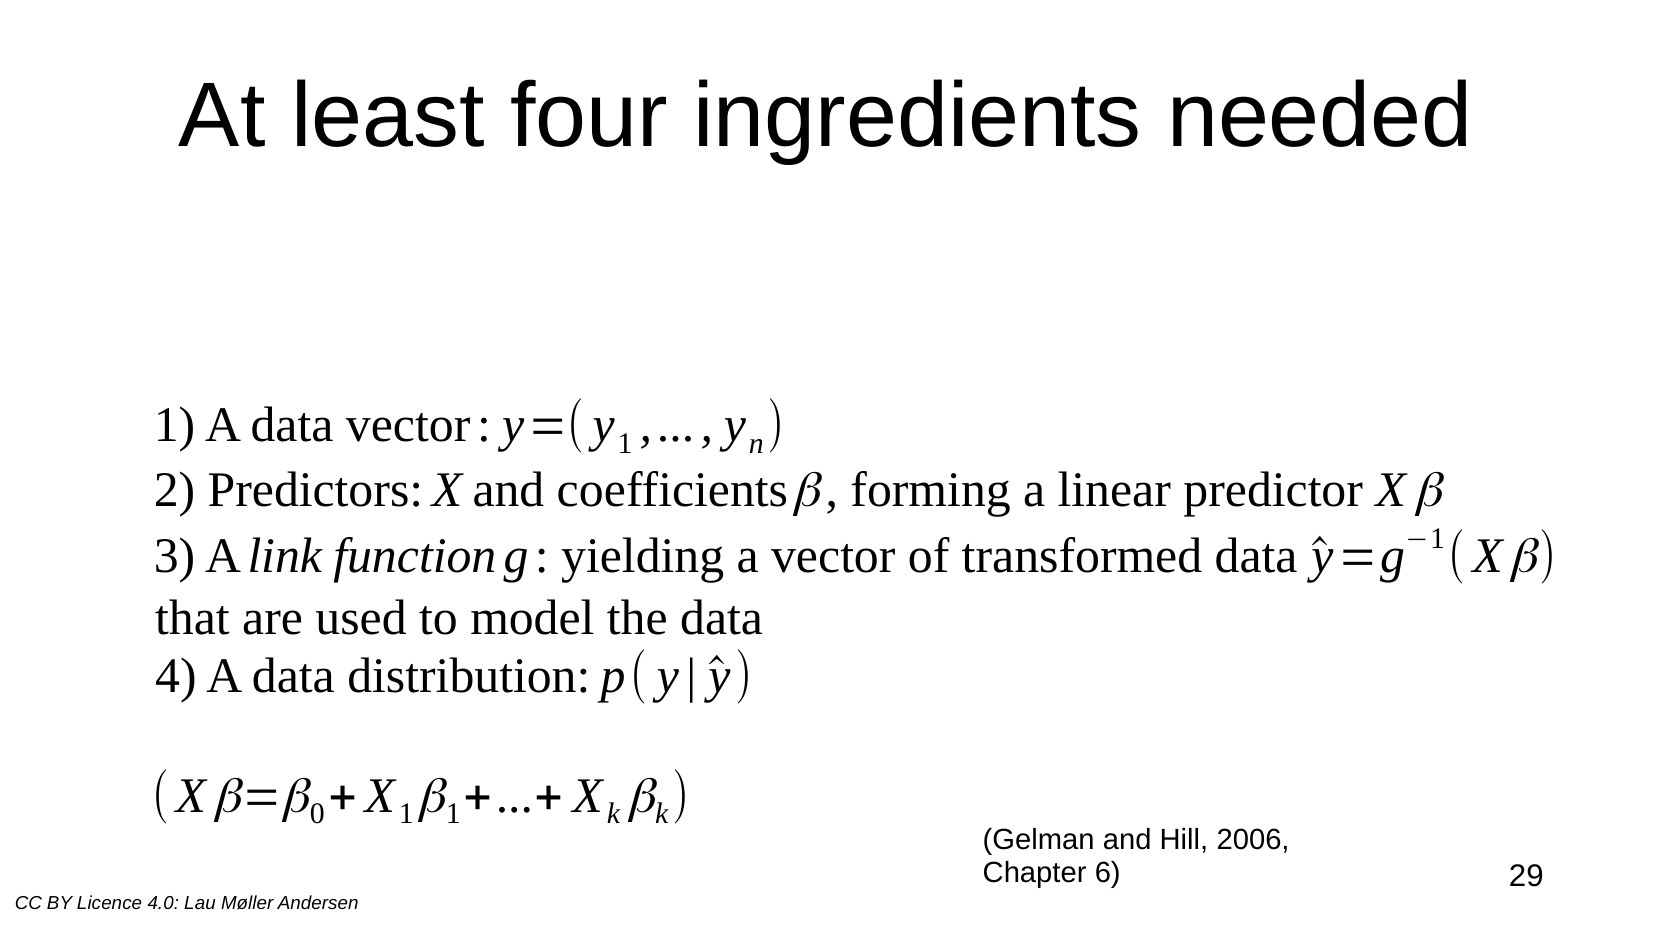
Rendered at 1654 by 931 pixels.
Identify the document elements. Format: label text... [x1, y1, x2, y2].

chart [145, 395, 1563, 831]
title At least four ingredients needed [82, 37, 1571, 193]
text_box CC BY Licence 4.0: Lau Møller Andersen [0, 885, 388, 921]
text_box <nummer> [1494, 850, 1654, 921]
text_box (Gelman and Hill, 2006, Chapter 6) [968, 815, 1371, 897]
